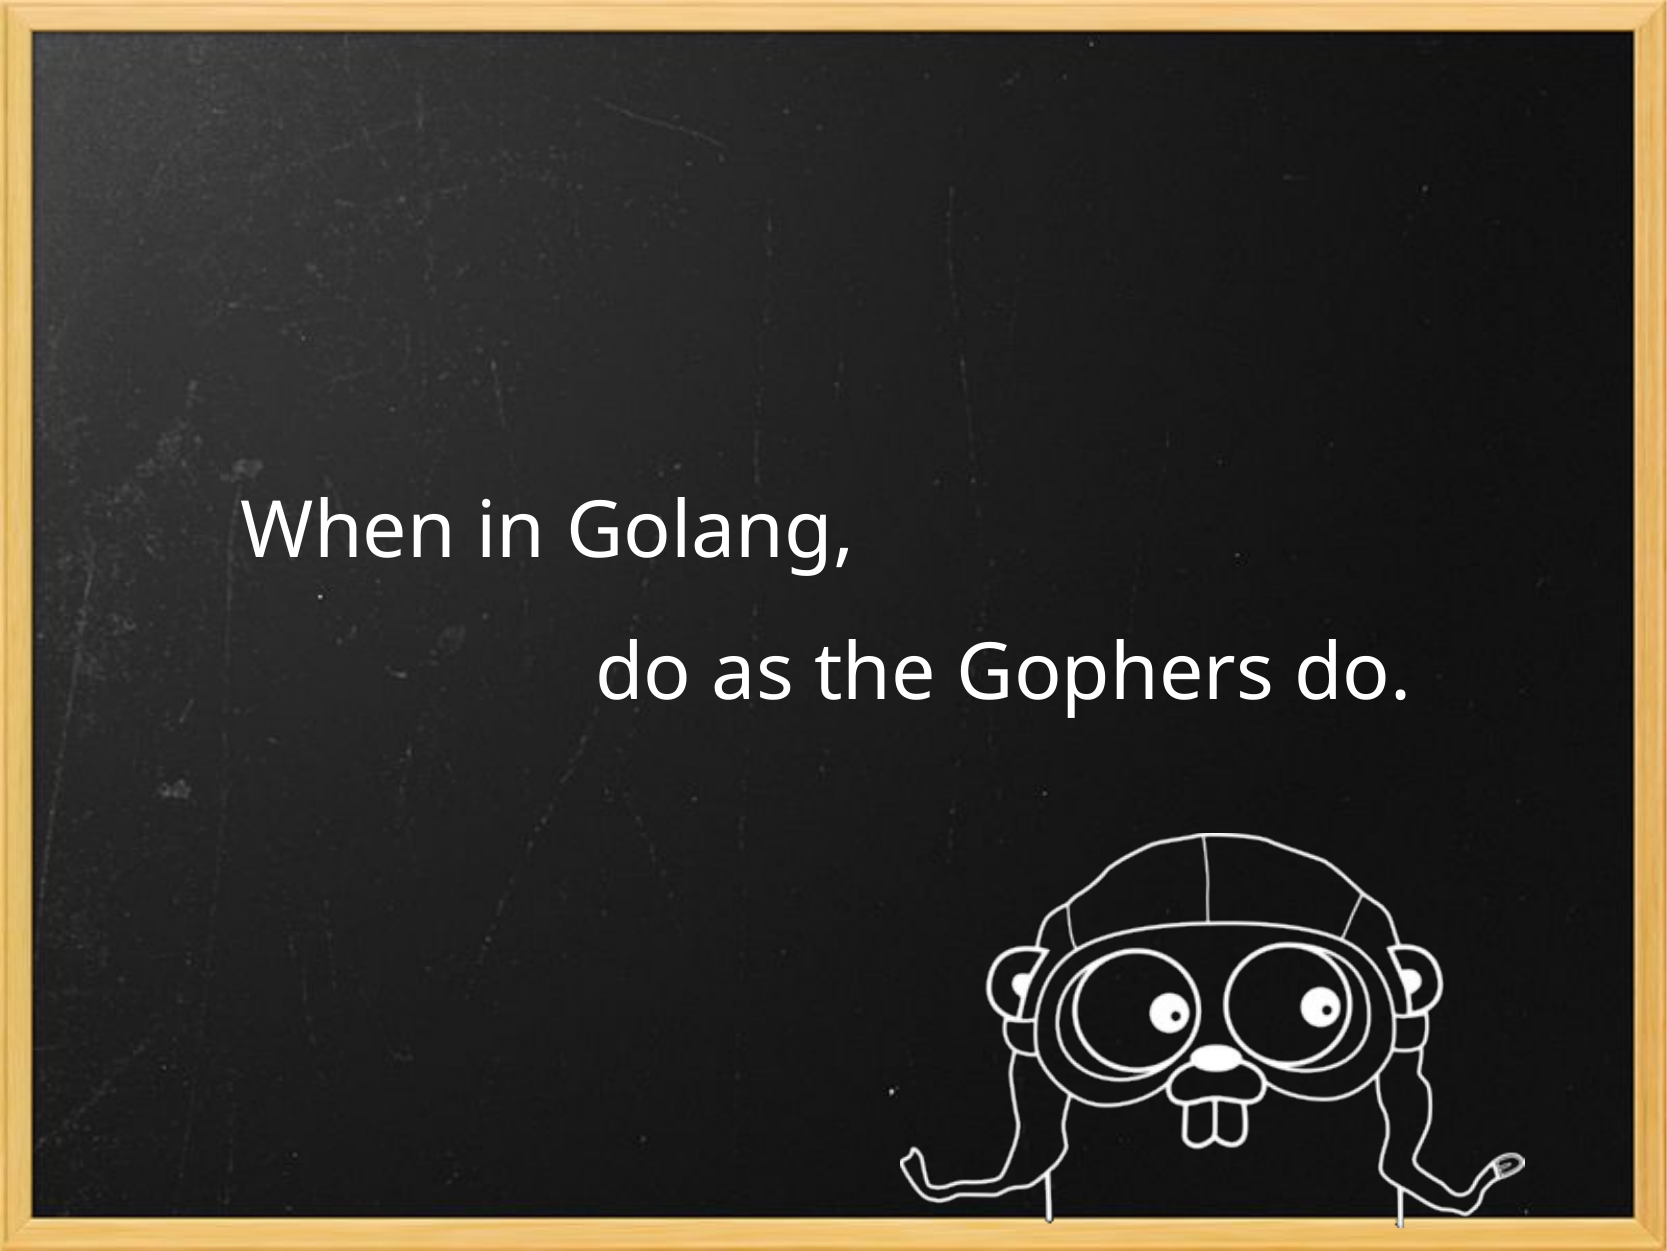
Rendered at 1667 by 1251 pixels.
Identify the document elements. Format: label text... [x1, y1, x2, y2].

picture [0, 0, 1667, 1251]
list When in Golang, do as the Gophers do. [240, 431, 1413, 717]
